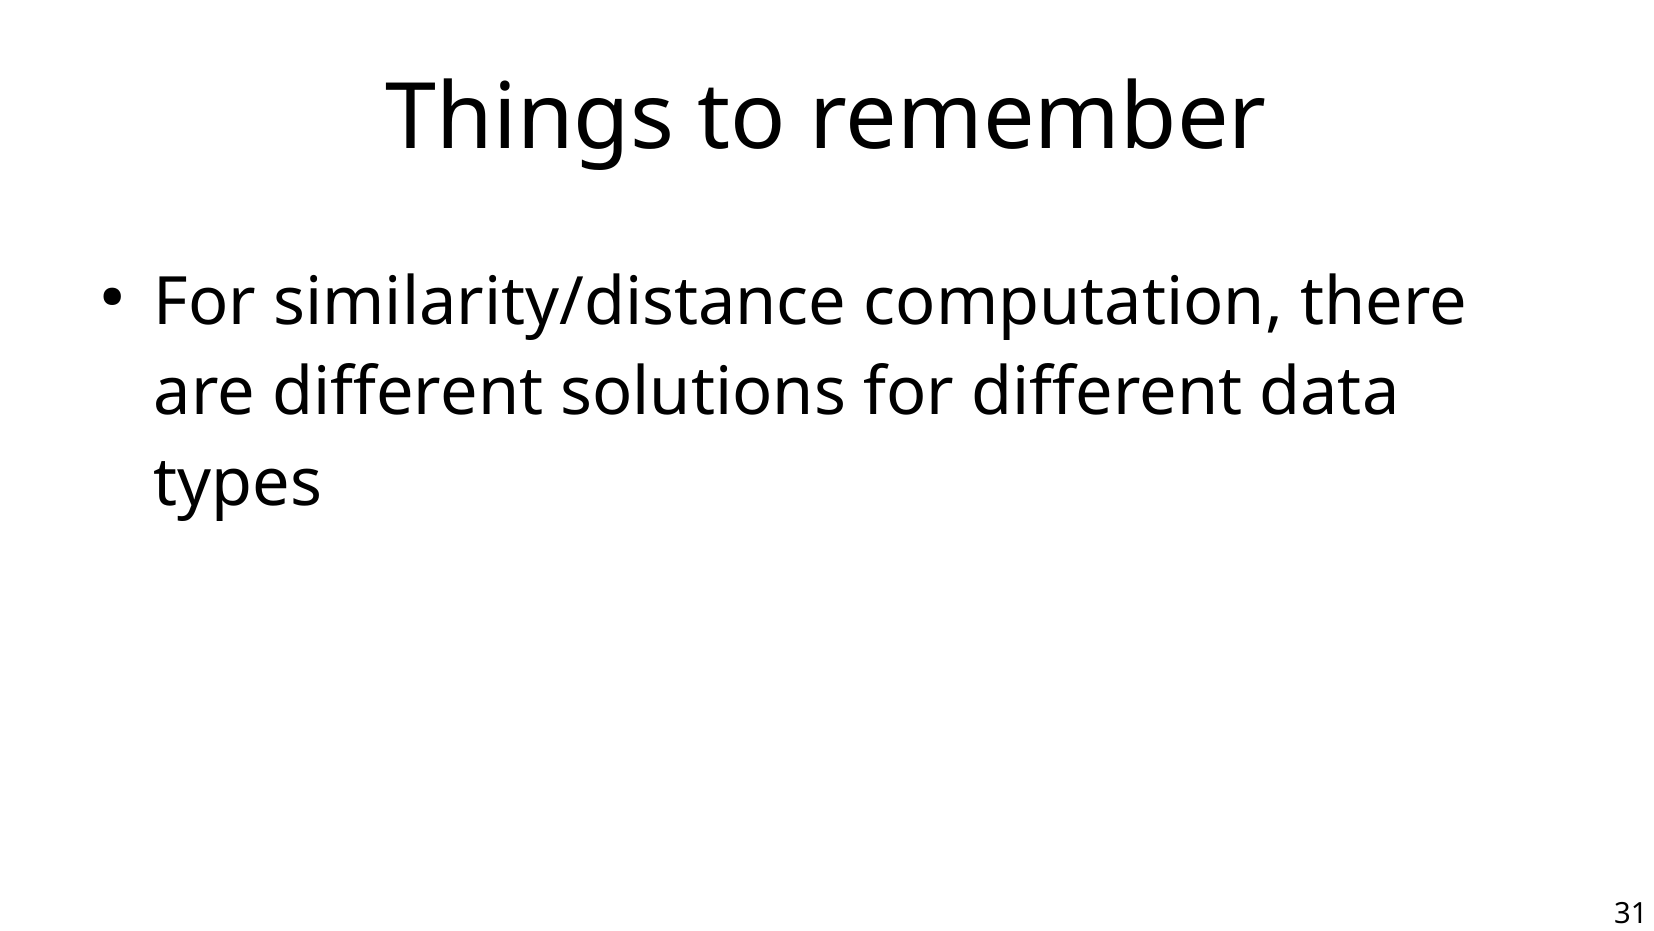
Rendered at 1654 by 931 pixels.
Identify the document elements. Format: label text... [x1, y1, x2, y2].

list For similarity/distance computation, there are different solutions for different data types [82, 253, 1571, 793]
title Things to remember [82, 1, 1571, 226]
